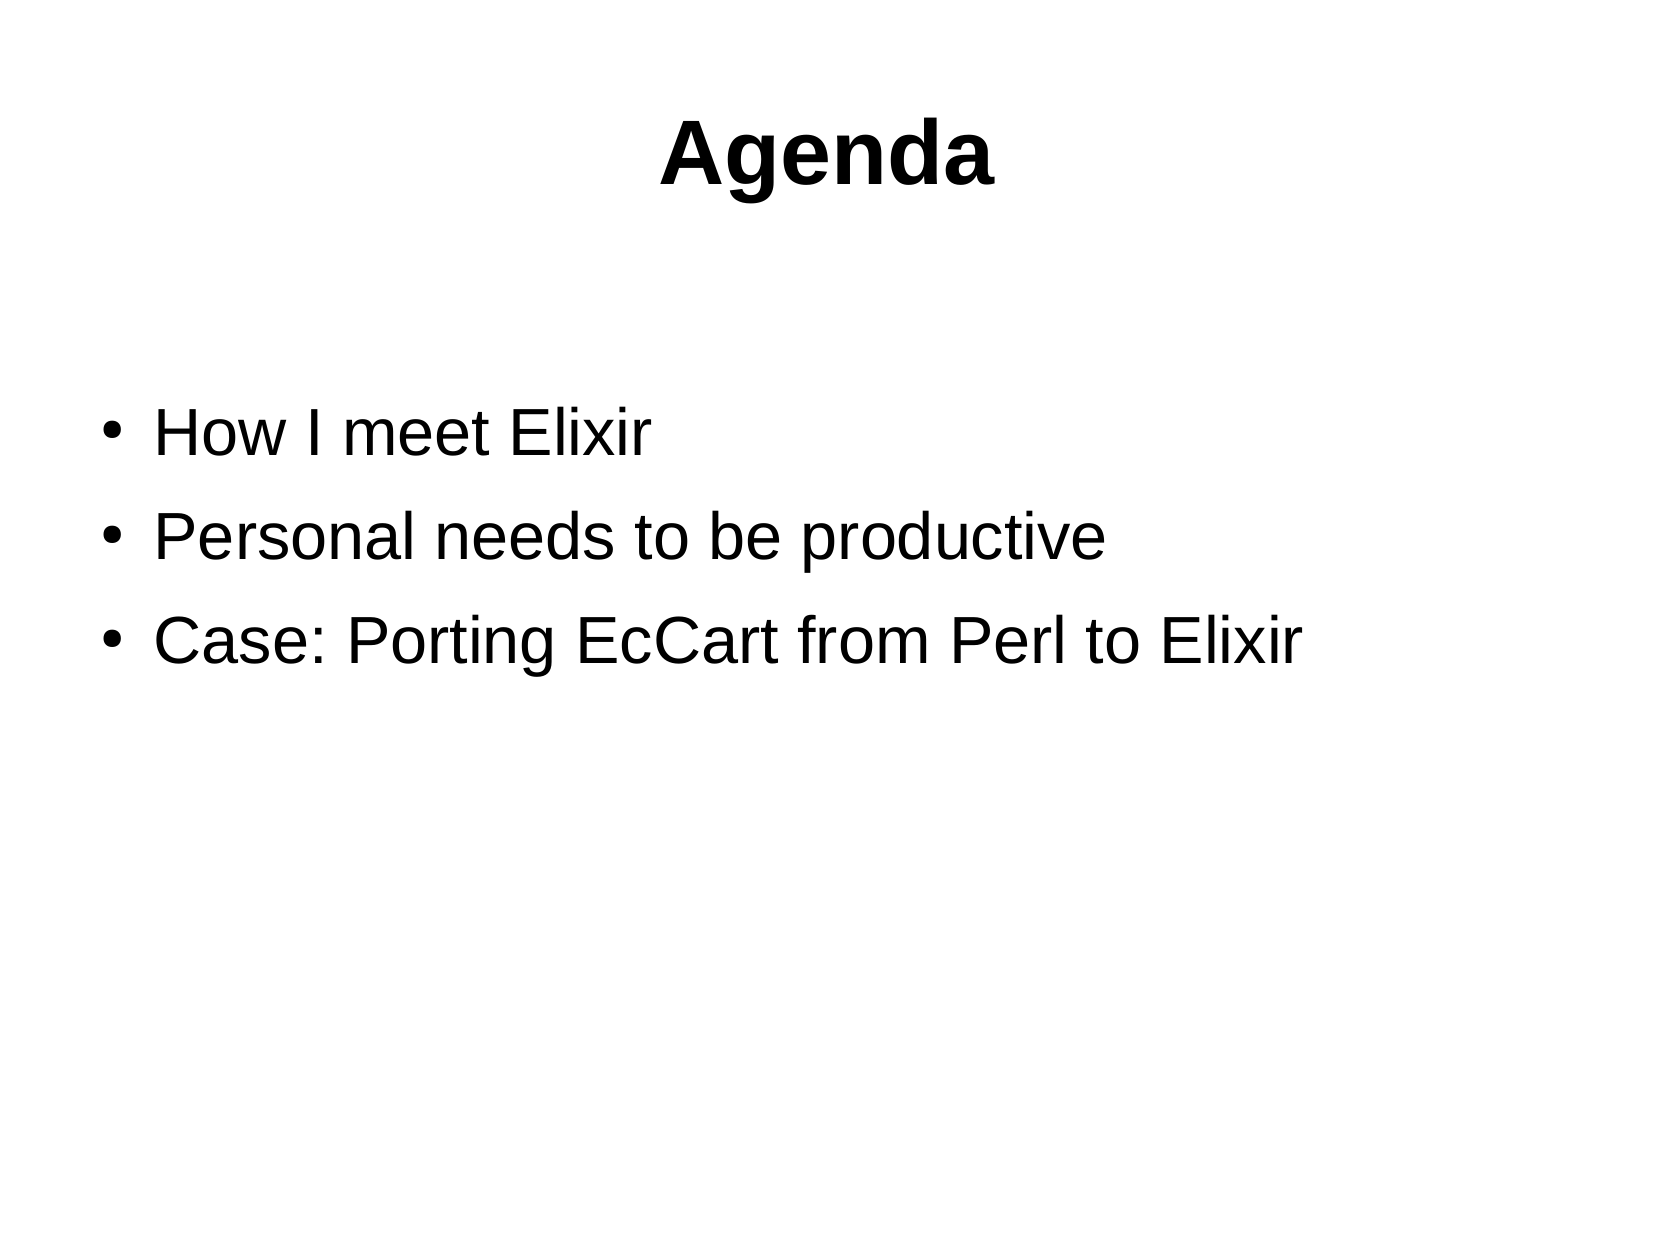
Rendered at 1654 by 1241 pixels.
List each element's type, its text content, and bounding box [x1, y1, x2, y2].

list How I meet Elixir Personal needs to be productive Case: Porting EcCart from Perl to Elixir [82, 290, 1571, 1010]
title Agenda [82, 49, 1571, 257]
